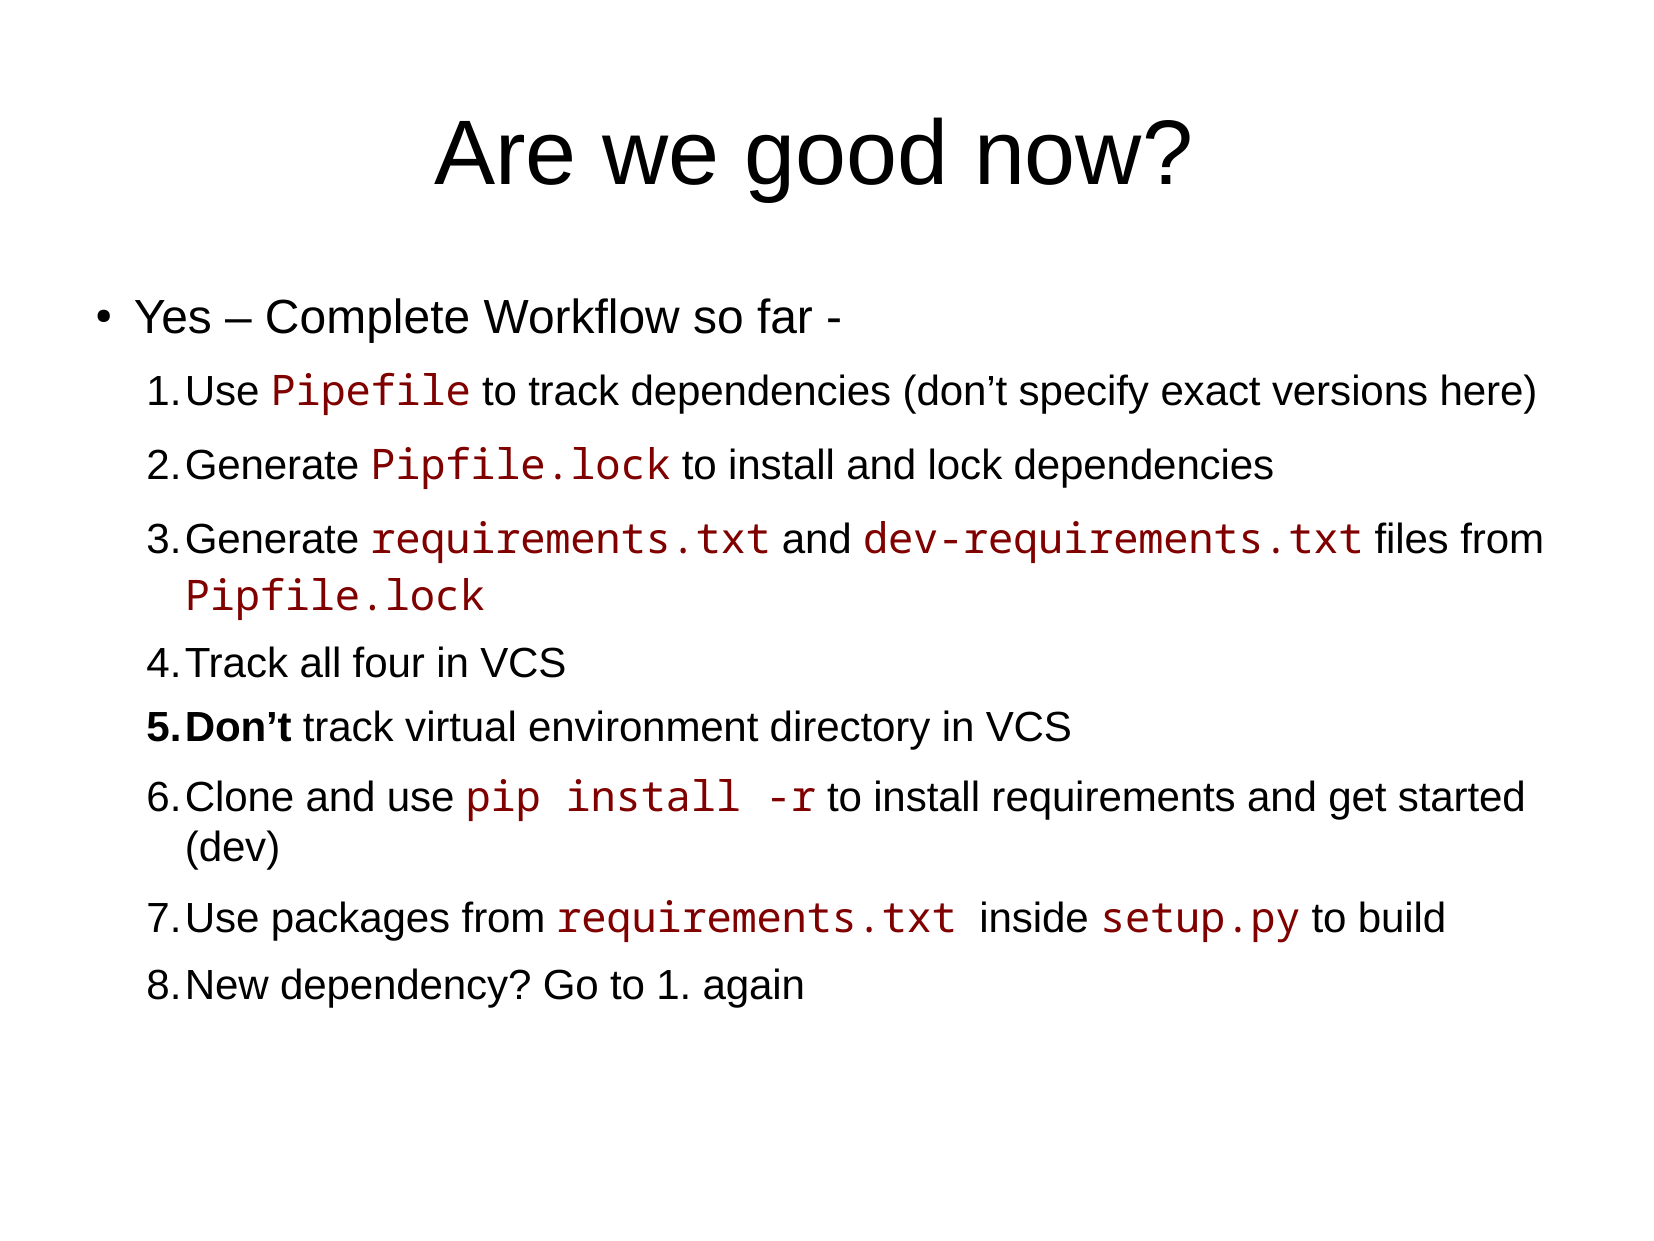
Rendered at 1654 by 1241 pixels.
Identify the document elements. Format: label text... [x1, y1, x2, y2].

list Yes – Complete Workflow so far - Use Pipefile to track dependencies (don’t specify exact versions here) Generate Pipfile.lock to install and lock dependencies Generate requirements.txt and dev-requirements.txt files from Pipfile.lock Track all four in VCS Don’t track virtual environment directory in VCS Clone and use pip install -r to install requirements and get started (dev) Use packages from requirements.txt inside setup.py to build New dependency? Go to 1. again [82, 290, 1571, 1010]
title Are we good now? [82, 49, 1571, 257]
